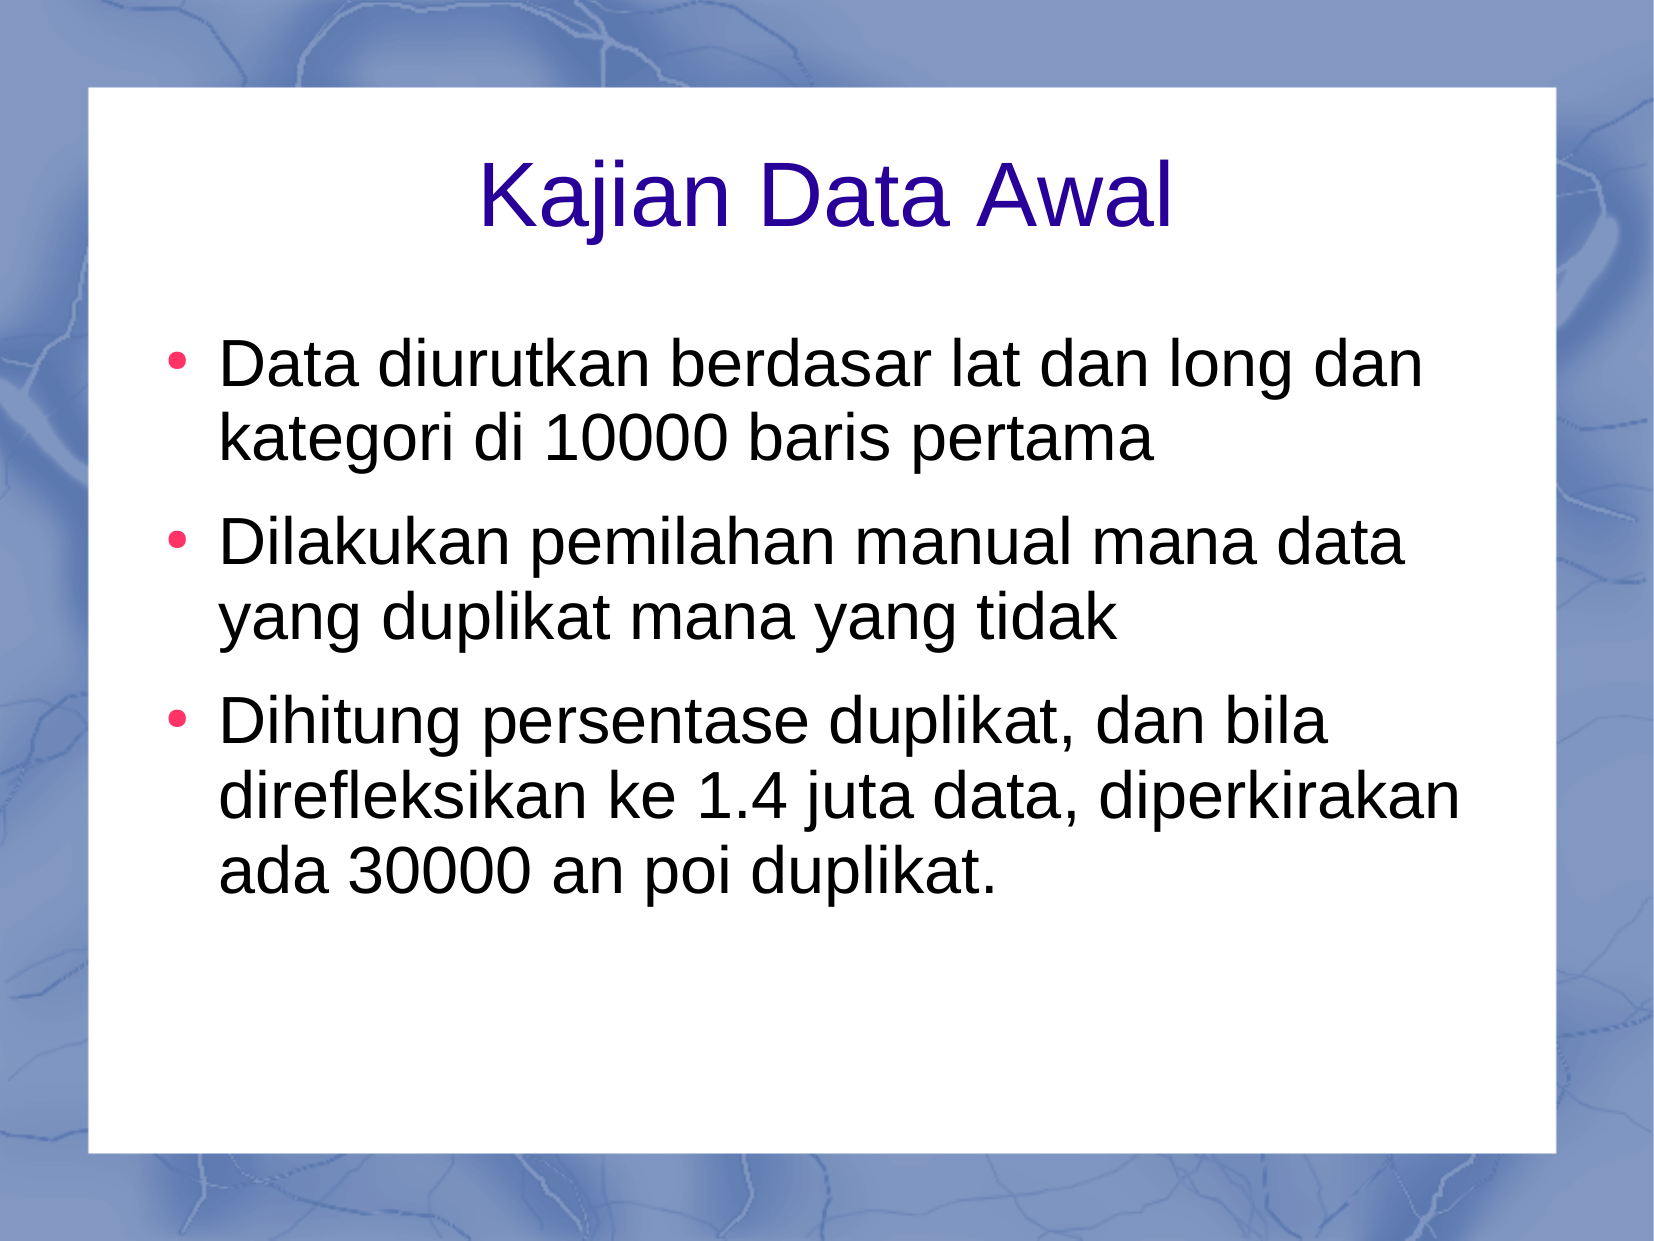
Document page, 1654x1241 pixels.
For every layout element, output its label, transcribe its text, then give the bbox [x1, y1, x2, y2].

list Data diurutkan berdasar lat dan long dan kategori di 10000 baris pertama Dilakukan pemilahan manual mana data yang duplikat mana yang tidak Dihitung persentase duplikat, dan bila direfleksikan ke 1.4 juta data, diperkirakan ada 30000 an poi duplikat. [147, 325, 1506, 1010]
title Kajian Data Awal [118, 90, 1536, 298]
picture [0, 0, 1654, 1241]
